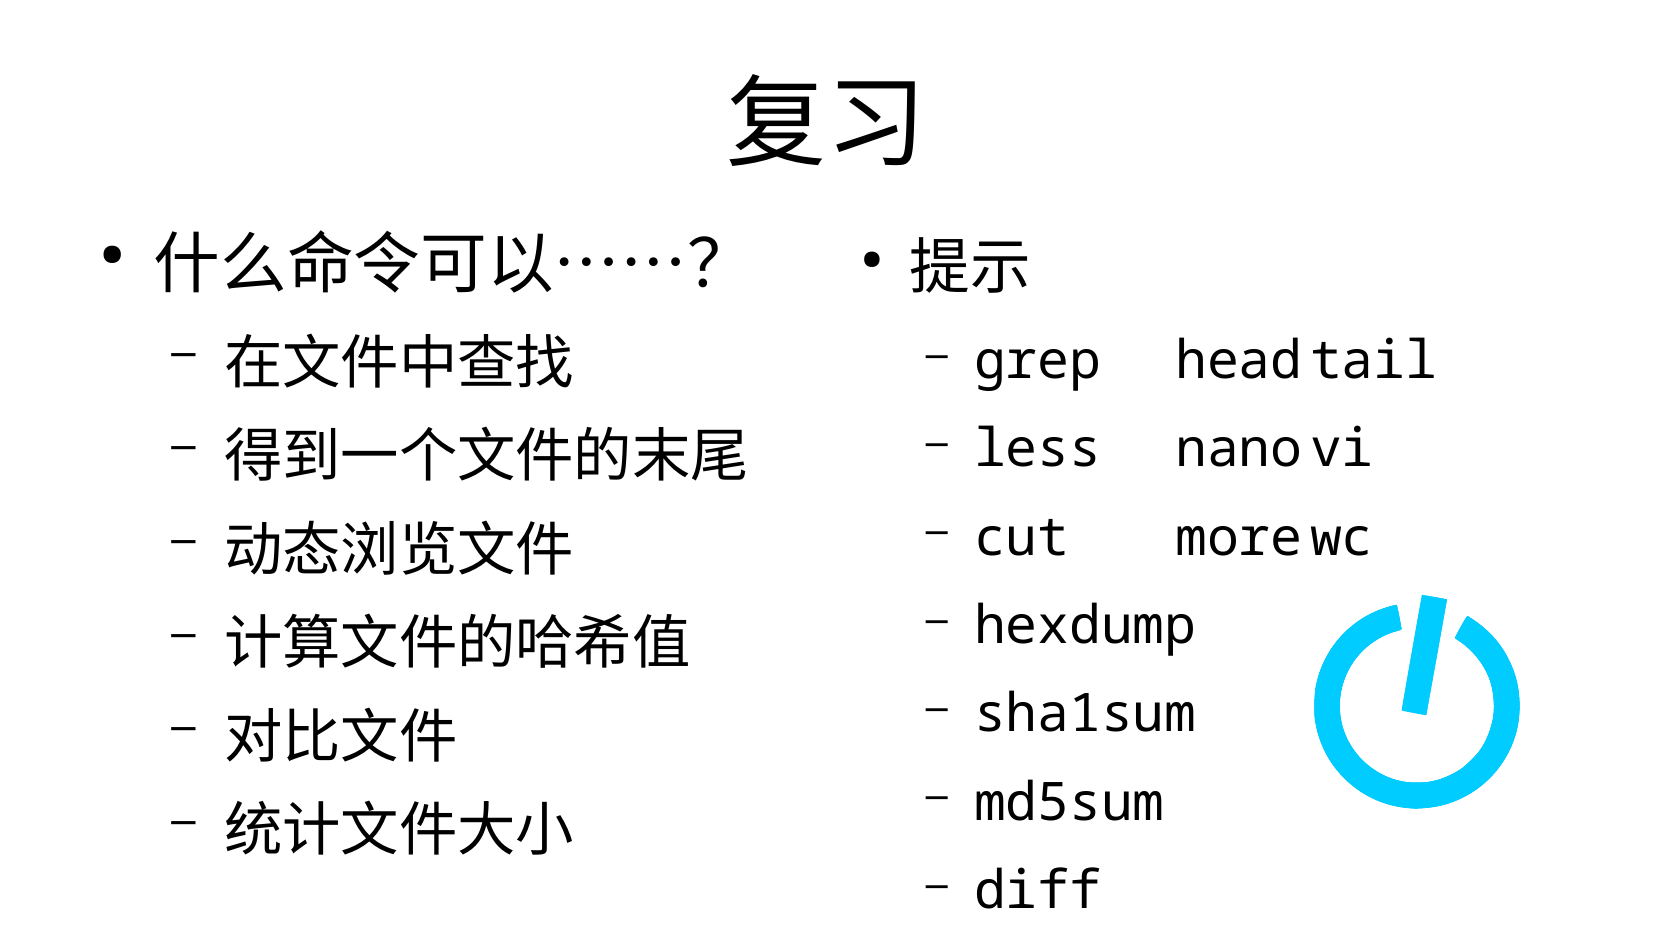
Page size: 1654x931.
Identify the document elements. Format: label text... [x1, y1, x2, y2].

list 提示 grep head tail less nano vi cut more wc hexdump sha1sum md5sum diff [845, 217, 1572, 931]
list 什么命令可以……？ 在文件中查找 得到一个文件的末尾 动态浏览文件 计算文件的哈希值 对比文件 统计文件大小 [82, 217, 809, 910]
title 复习 [82, 37, 1571, 193]
